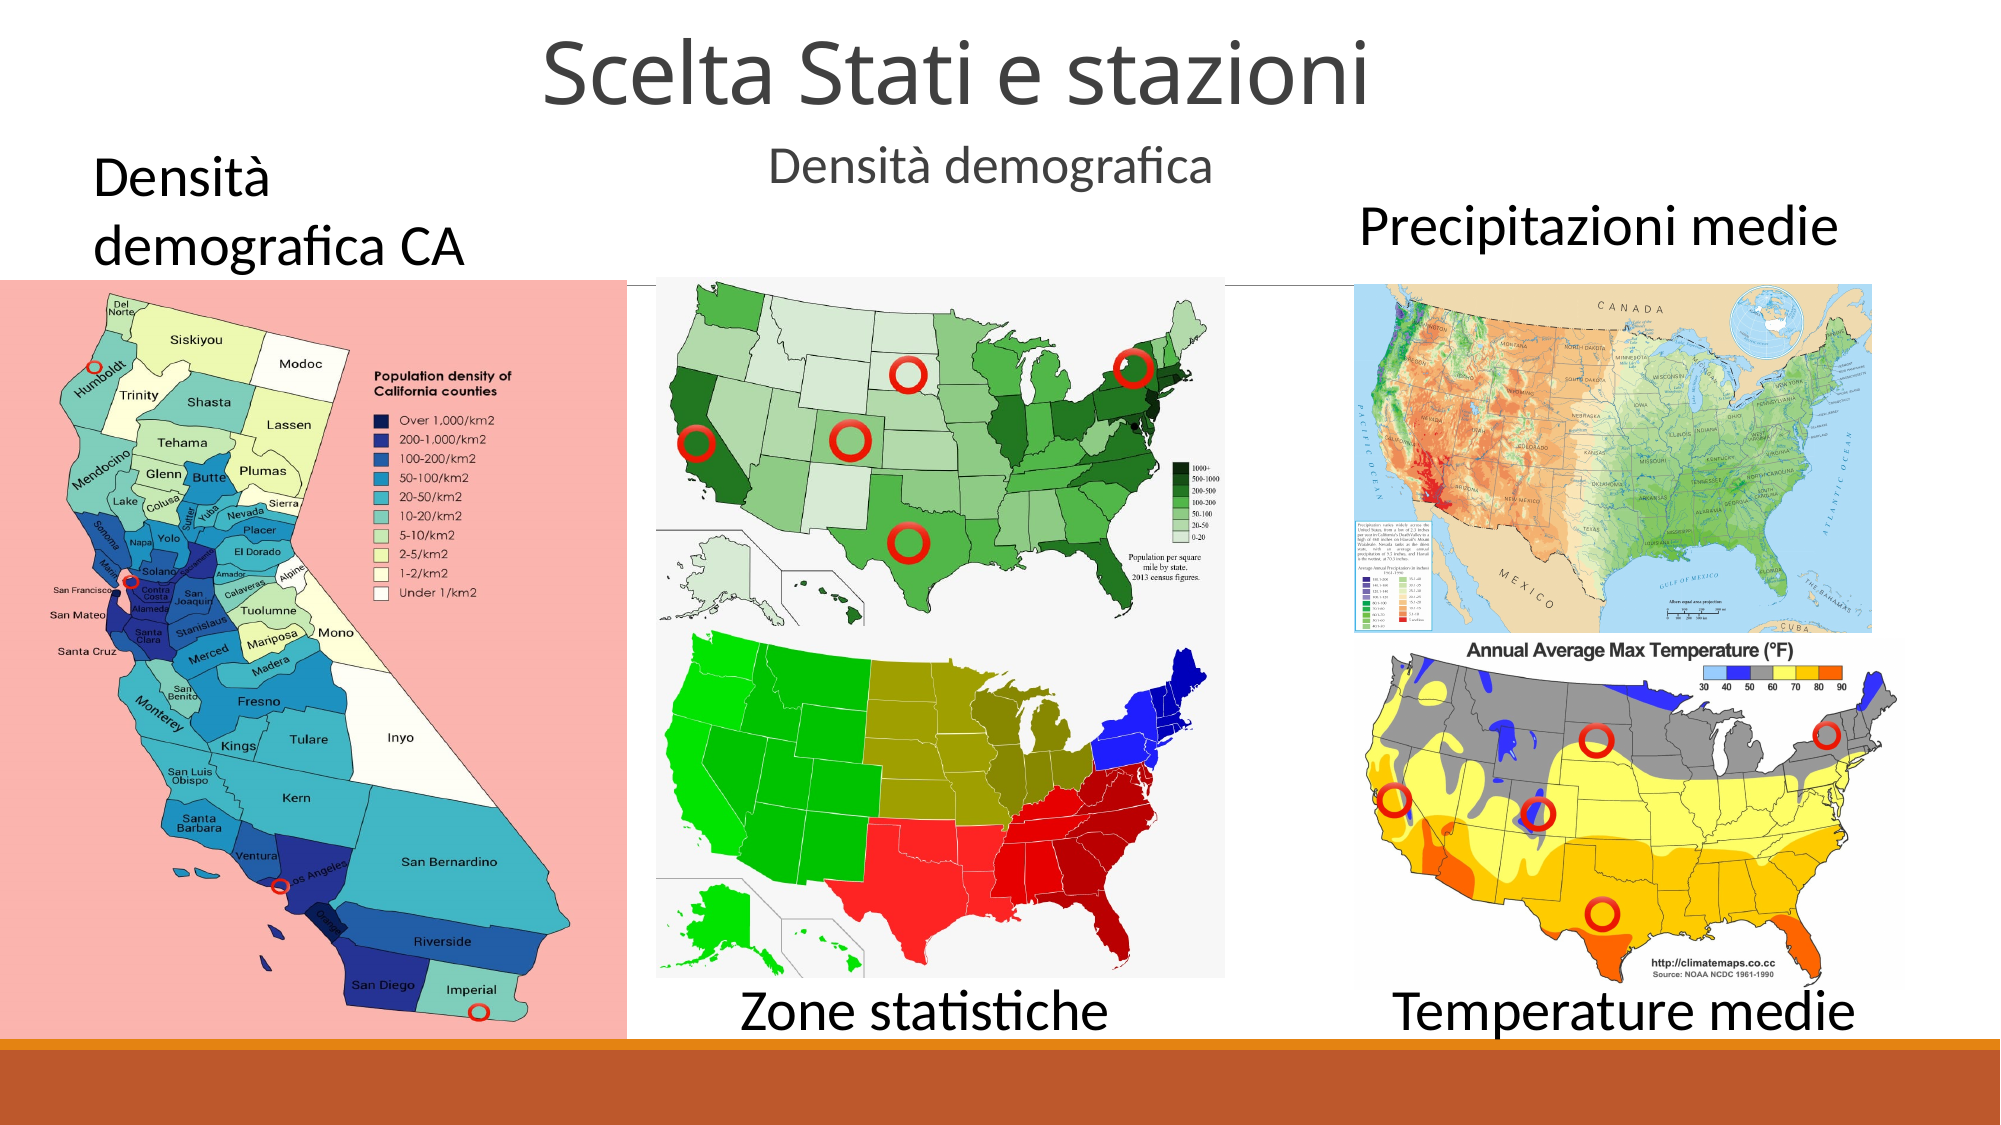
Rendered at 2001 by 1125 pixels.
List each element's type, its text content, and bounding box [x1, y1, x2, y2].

text_box Temperature medie [1377, 964, 1929, 1051]
list Densità demografica [755, 130, 1226, 253]
text_box Precipitazioni medie [1344, 179, 1872, 266]
text_box Zone statistiche [725, 964, 1197, 1051]
title Scelta Stati e stazioni [526, 7, 1396, 131]
text_box Densità demografica CA [78, 130, 549, 280]
picture [656, 277, 1225, 979]
picture [1354, 284, 1872, 633]
picture [1354, 638, 1905, 990]
picture [0, 280, 627, 1039]
